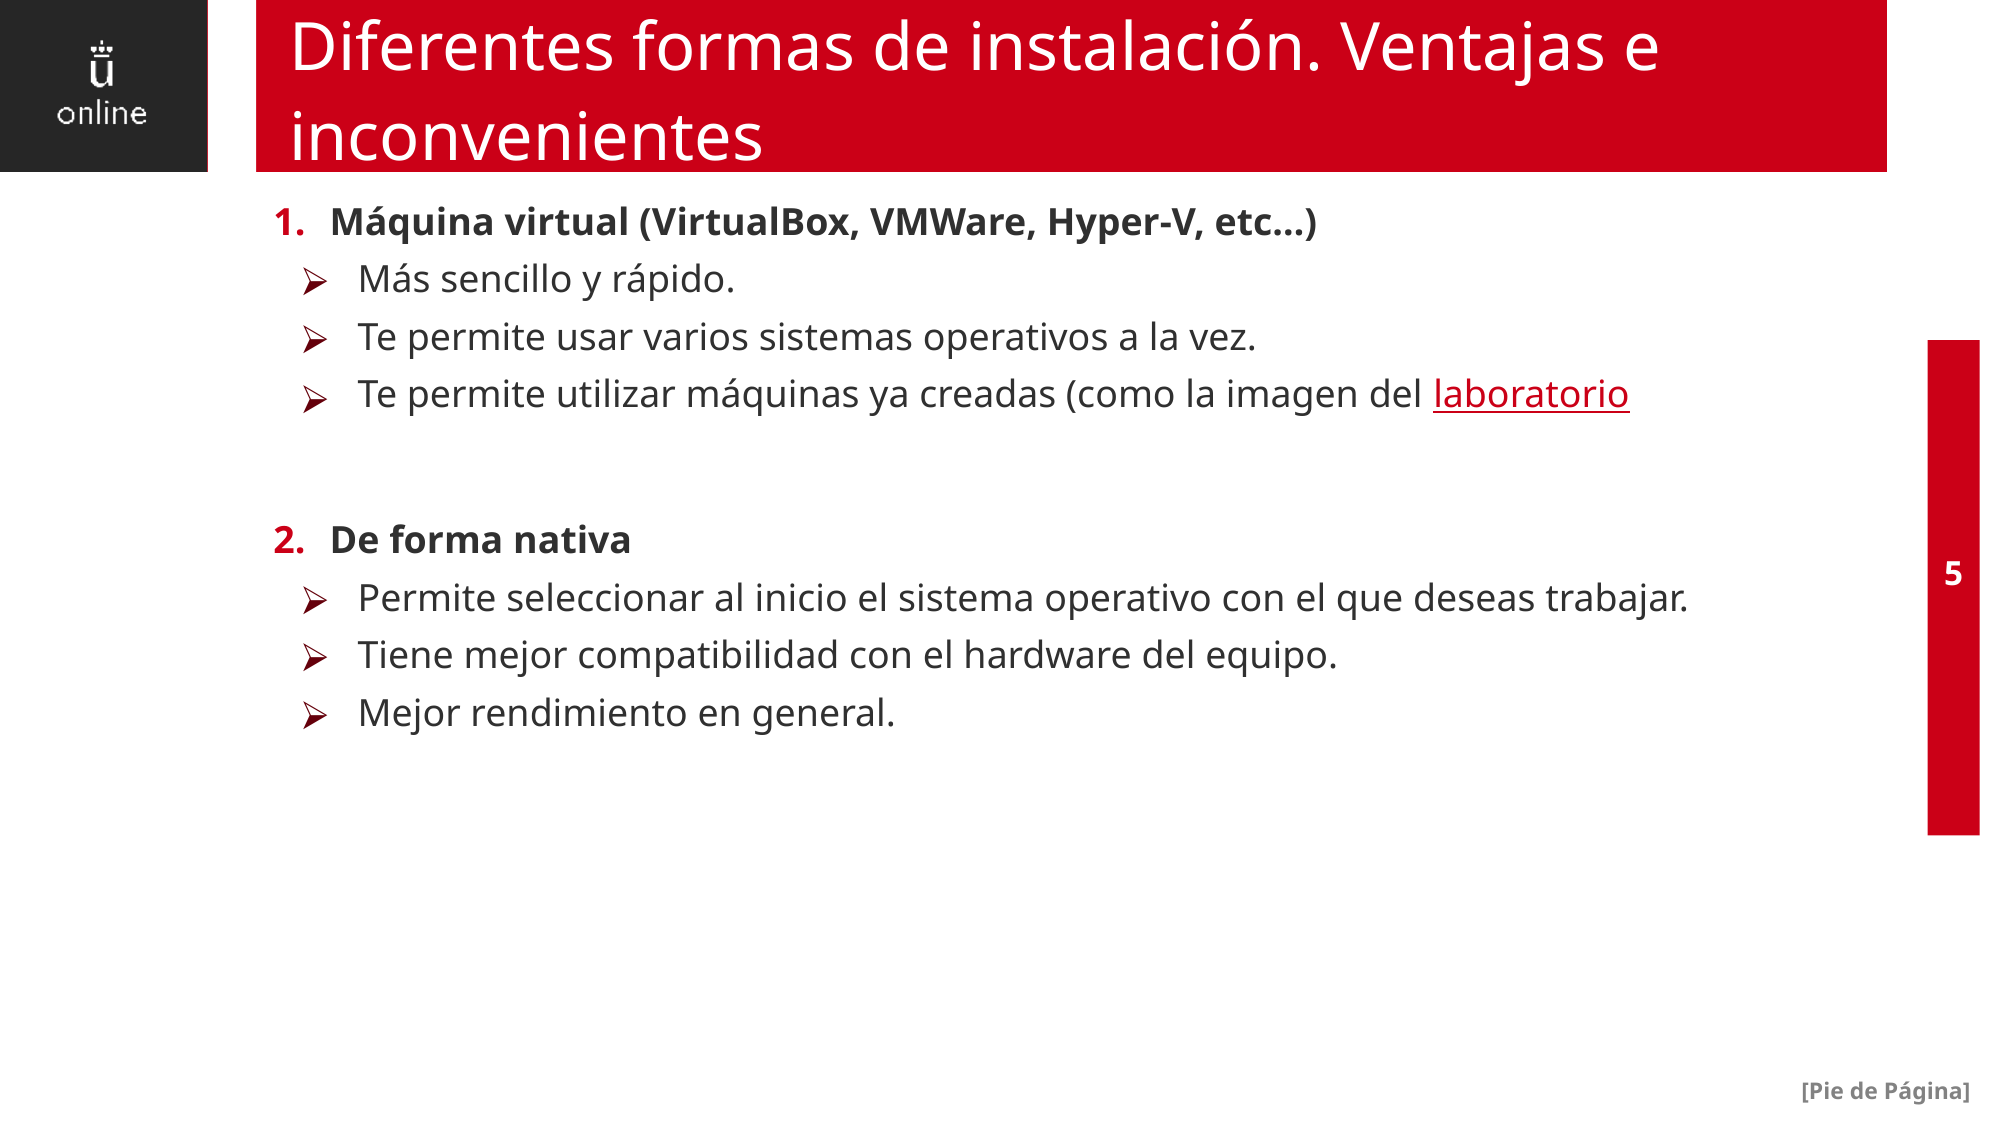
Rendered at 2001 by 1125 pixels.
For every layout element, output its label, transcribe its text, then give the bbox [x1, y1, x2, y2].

list Máquina virtual (VirtualBox, VMWare, Hyper-V, etc…) Más sencillo y rápido. Te permite usar varios sistemas operativos a la vez. Te permite utilizar máquinas ya creadas (como la imagen del laboratorio De forma nativa Permite seleccionar al inicio el sistema operativo con el que deseas trabajar. Tiene mejor compatibilidad con el hardware del equipo. Mejor rendimiento en general. [258, 190, 1890, 1052]
title Diferentes formas de instalación. Ventajas e inconvenientes [274, 9, 1890, 182]
picture [40, 26, 164, 150]
footer [Pie de Página] [671, 1060, 1986, 1121]
slide_number <number> [1898, 544, 2000, 605]
